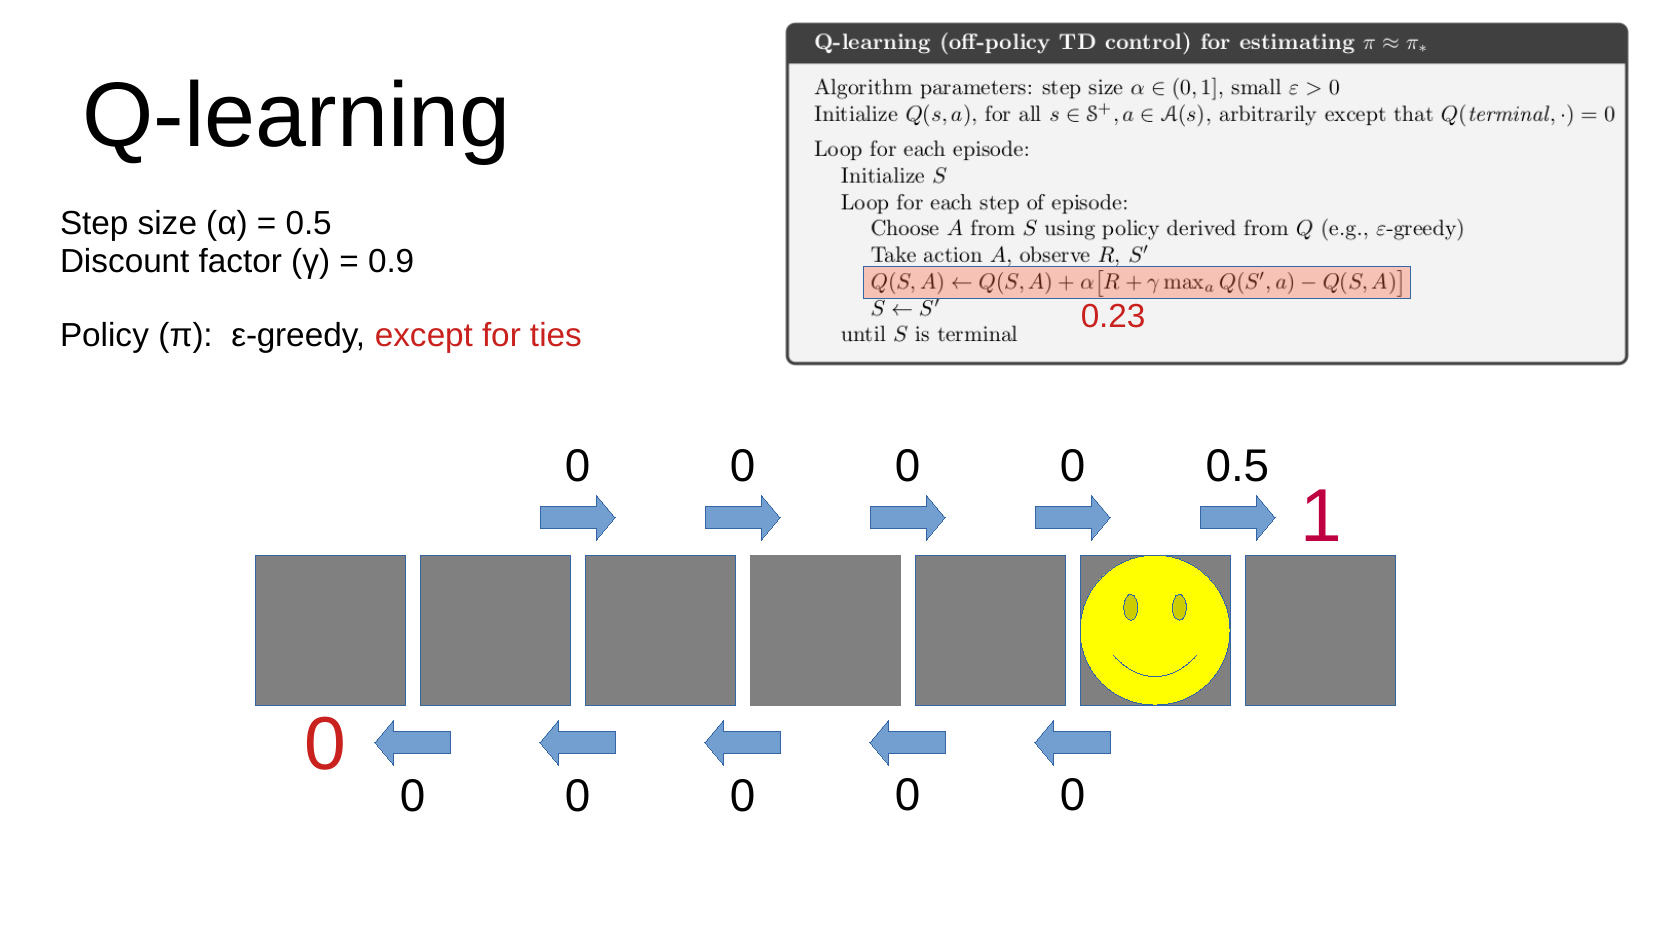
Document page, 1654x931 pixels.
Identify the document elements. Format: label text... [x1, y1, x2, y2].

text_box [1245, 555, 1396, 706]
title 0.5 [1185, 420, 1291, 511]
title 0 [690, 750, 796, 841]
text_box [863, 266, 1411, 299]
text_box [420, 555, 571, 706]
title 0 [273, 698, 379, 789]
title 0.23 [1061, 278, 1146, 353]
text_box [539, 720, 616, 750]
text_box [870, 511, 946, 541]
text_box [379, 720, 451, 750]
title Q-learning [82, 37, 773, 193]
text_box [869, 720, 946, 750]
title 1 [1268, 471, 1374, 561]
title 0 [690, 420, 796, 511]
title 0 [855, 750, 961, 840]
text_box [540, 511, 616, 541]
text_box [255, 555, 406, 706]
title 0 [855, 420, 961, 511]
text_box [1080, 555, 1231, 706]
picture [773, 14, 1637, 376]
title 0 [525, 750, 631, 841]
text_box [1035, 511, 1111, 541]
text_box [750, 555, 901, 706]
text_box [705, 511, 781, 541]
title Step size (α) = 0.5 Discount factor (γ) = 0.9 Policy (π): ε-greedy, except for ties [60, 186, 616, 409]
text_box [915, 555, 1066, 706]
text_box [1034, 720, 1111, 750]
text_box [585, 555, 736, 706]
title 0 [525, 420, 631, 511]
title 0 [1020, 750, 1126, 840]
title 0 [360, 750, 466, 841]
text_box [1200, 511, 1268, 541]
text_box [704, 720, 781, 750]
title 0 [1020, 420, 1126, 511]
